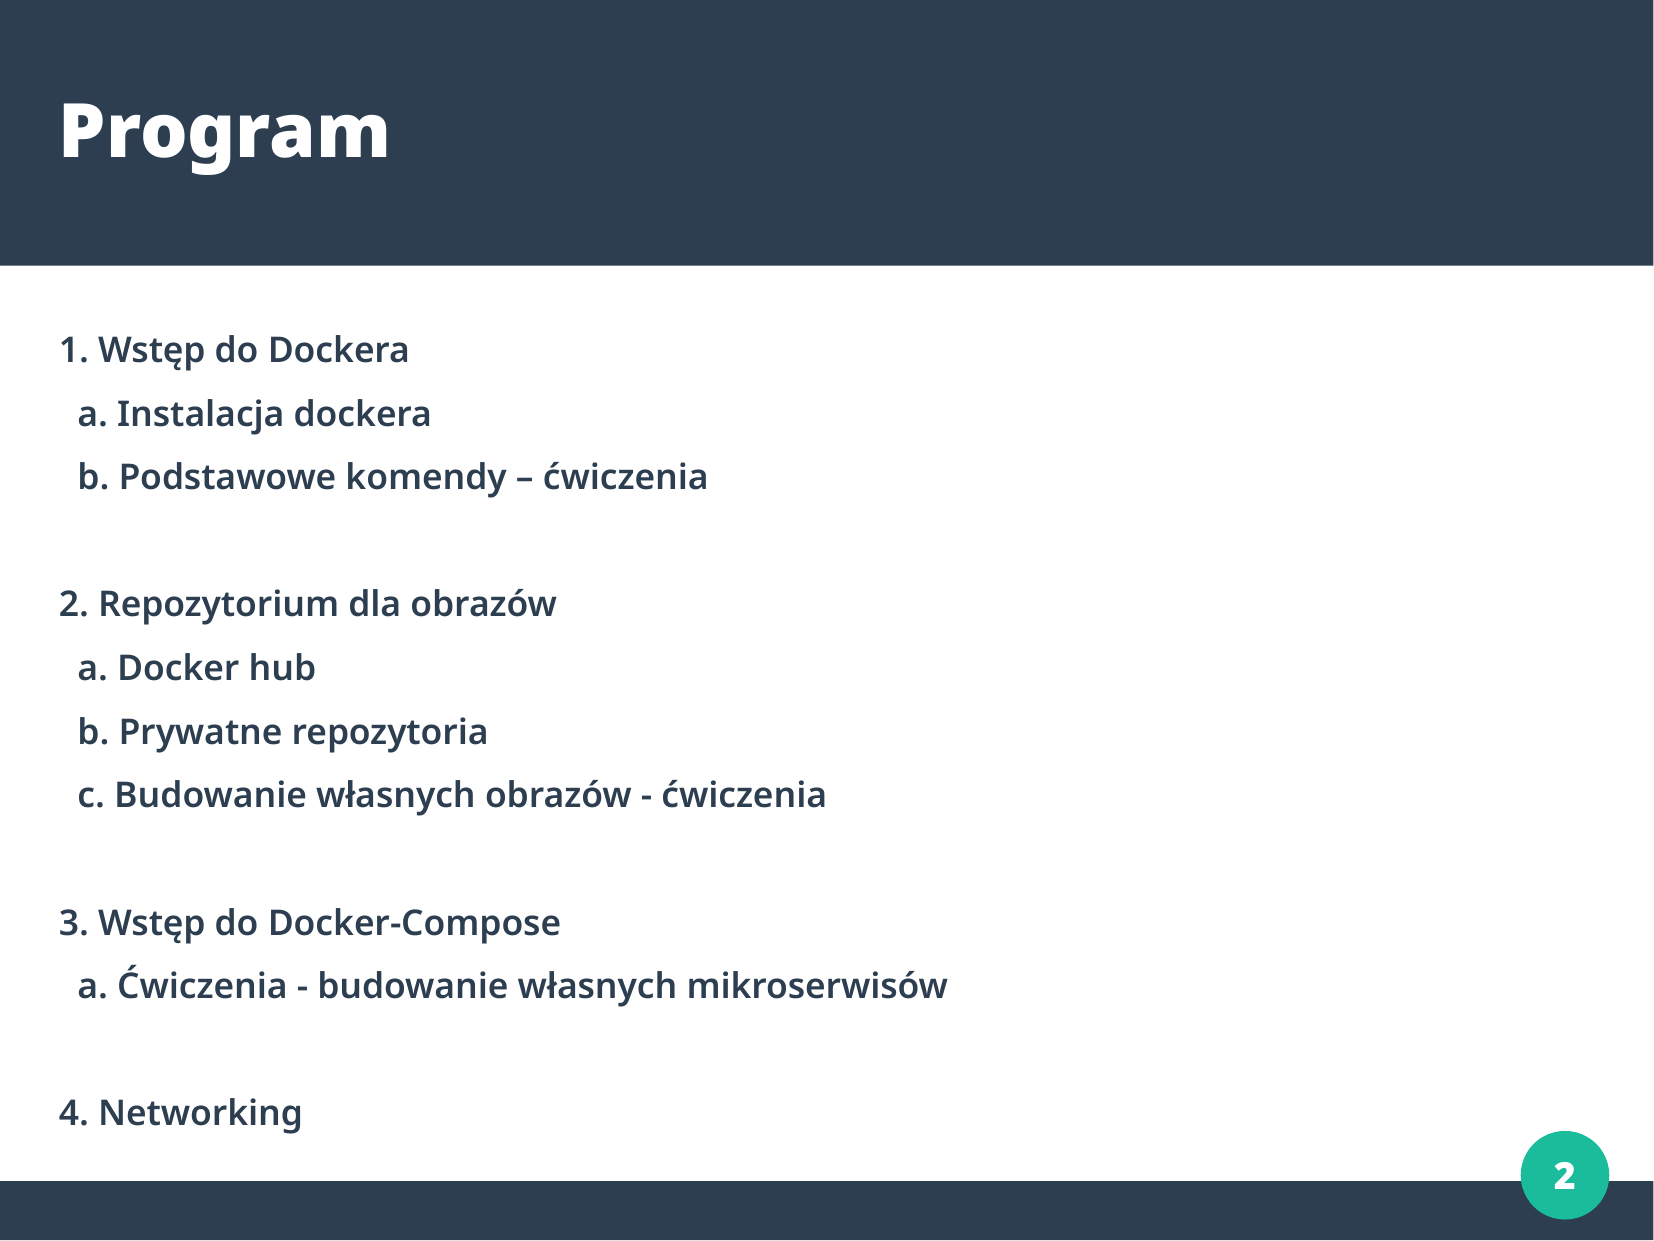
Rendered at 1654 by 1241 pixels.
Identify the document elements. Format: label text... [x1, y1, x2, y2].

title Program [59, 49, 1595, 207]
list 1. Wstęp do Dockera a. Instalacja dockera b. Podstawowe komendy – ćwiczenia 2. Repozytorium dla obrazów a. Docker hub b. Prywatne repozytoria c. Budowanie własnych obrazów - ćwiczenia 3. Wstęp do Docker-Compose a. Ćwiczenia - budowanie własnych mikroserwisów 4. Networking​ [59, 324, 1595, 1152]
